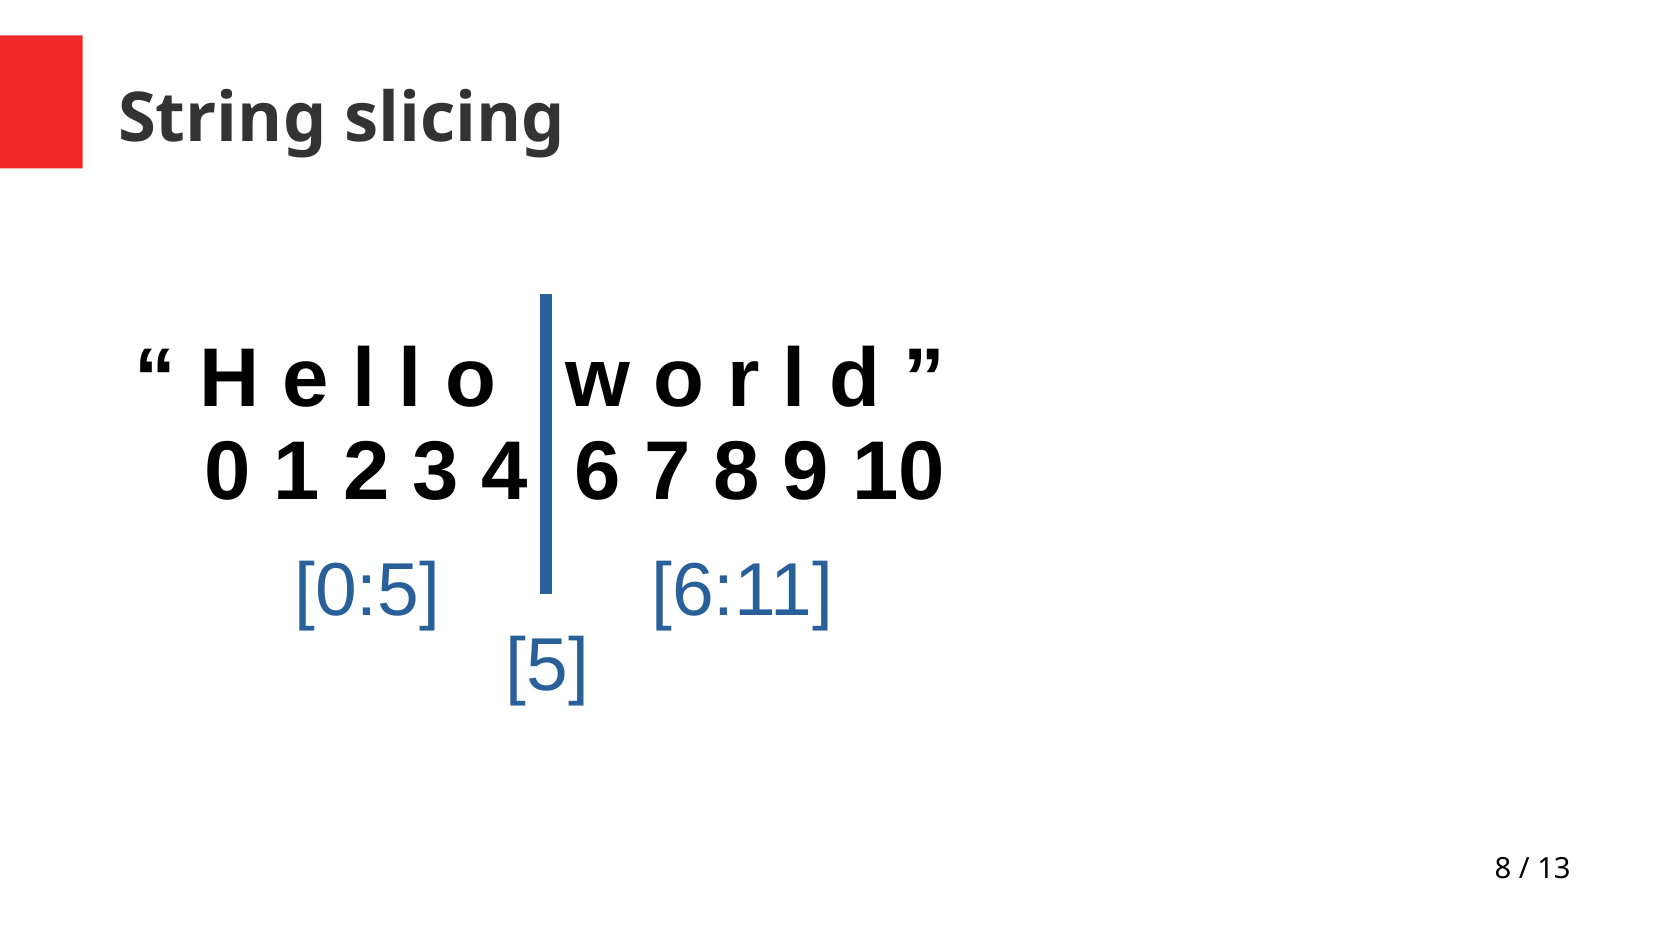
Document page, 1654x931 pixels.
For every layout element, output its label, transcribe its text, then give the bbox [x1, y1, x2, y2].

text_box “ H e l l o w o r l d ” 0 1 2 3 4 6 7 8 9 10 [120, 324, 540, 526]
text_box [6:11] [600, 540, 886, 639]
text_box “ H e l l o w o r l d ” 0 1 2 3 4 6 7 8 9 10 [552, 324, 1111, 526]
text_box [0:5] [225, 540, 511, 639]
title String slicing [118, 37, 1571, 193]
text_box [5] [405, 615, 691, 714]
